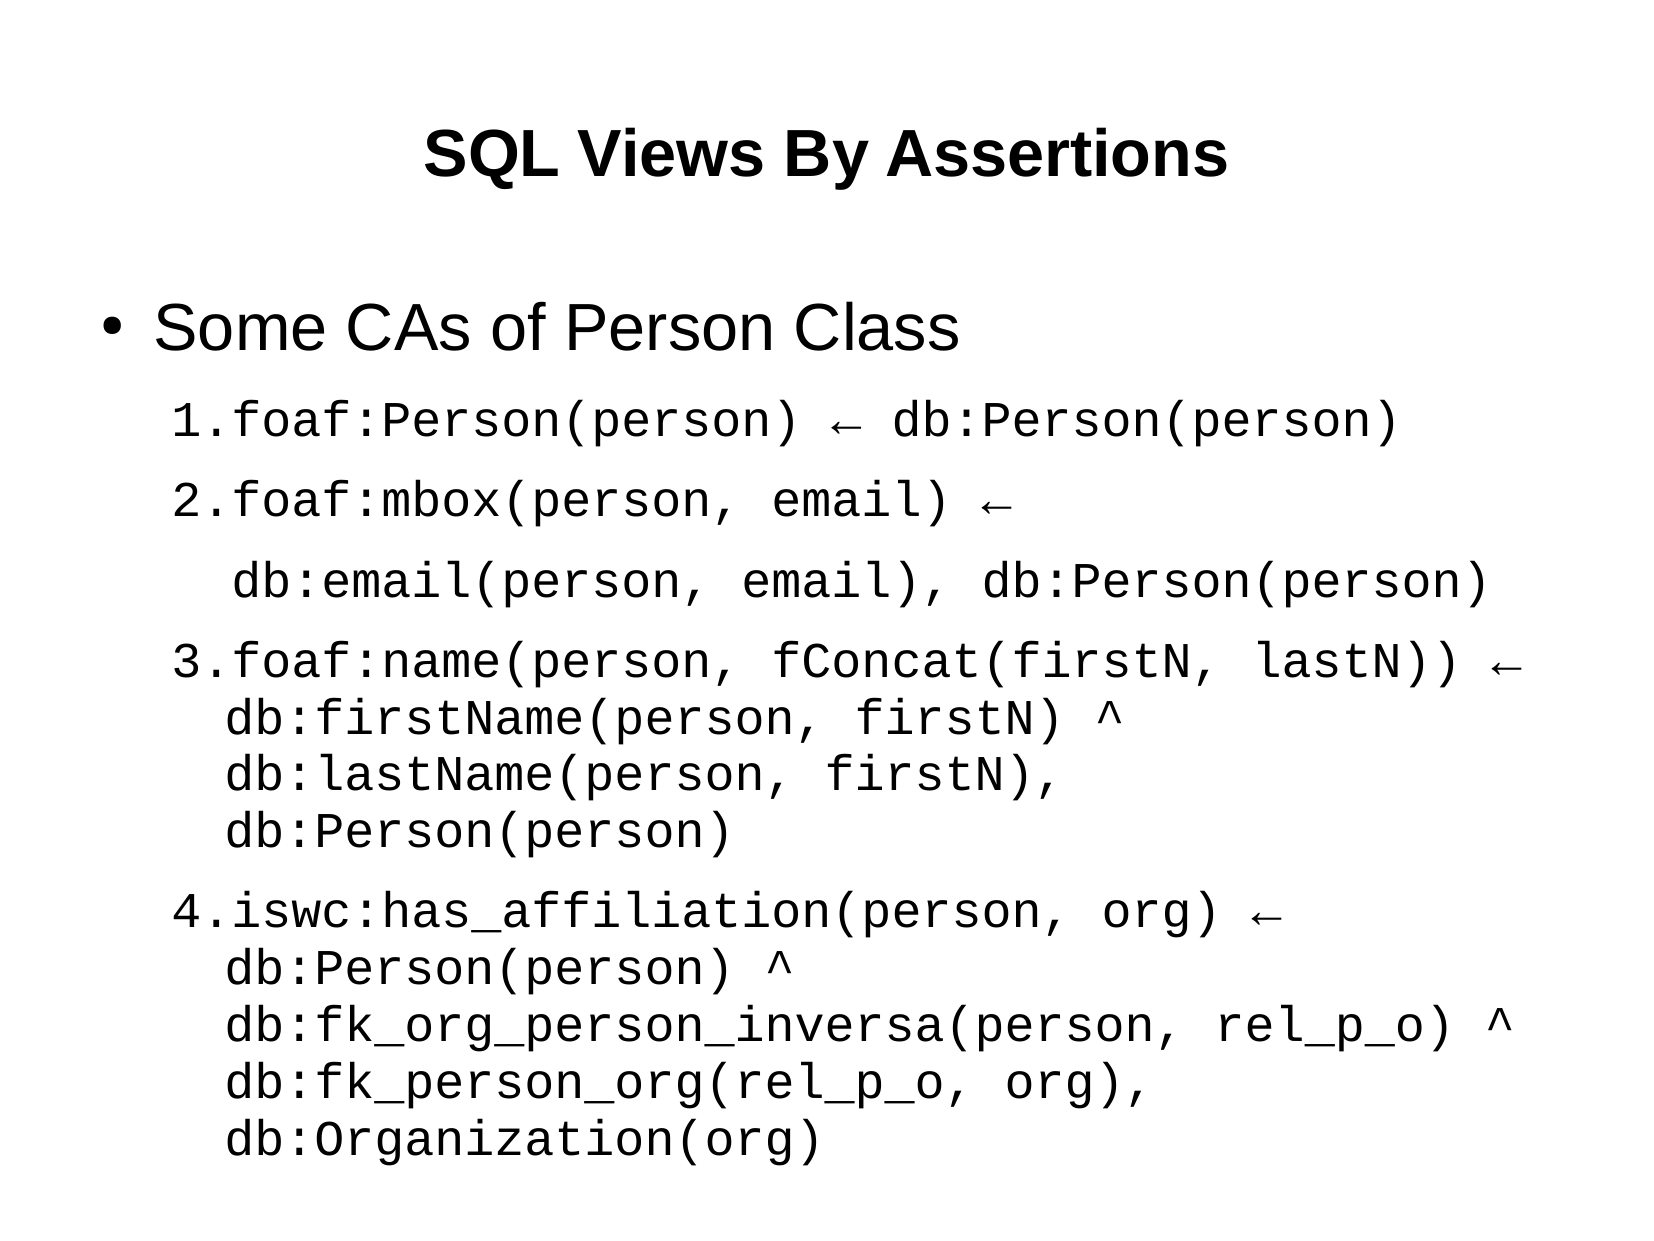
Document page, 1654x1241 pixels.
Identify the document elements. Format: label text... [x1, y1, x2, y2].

list Some CAs of Person Class foaf:Person(person) ← db:Person(person) foaf:mbox(person, email) ← db:email(person, email), db:Person(person) foaf:name(person, fConcat(firstN, lastN)) ← db:firstName(person, firstN) ^ db:lastName(person, firstN), db:Person(person) iswc:has_affiliation(person, org) ← db:Person(person) ^ db:fk_org_person_inversa(person, rel_p_o) ^ db:fk_person_org(rel_p_o, org), db:Organization(org) [82, 290, 1571, 1179]
title SQL Views By Assertions [82, 56, 1571, 250]
